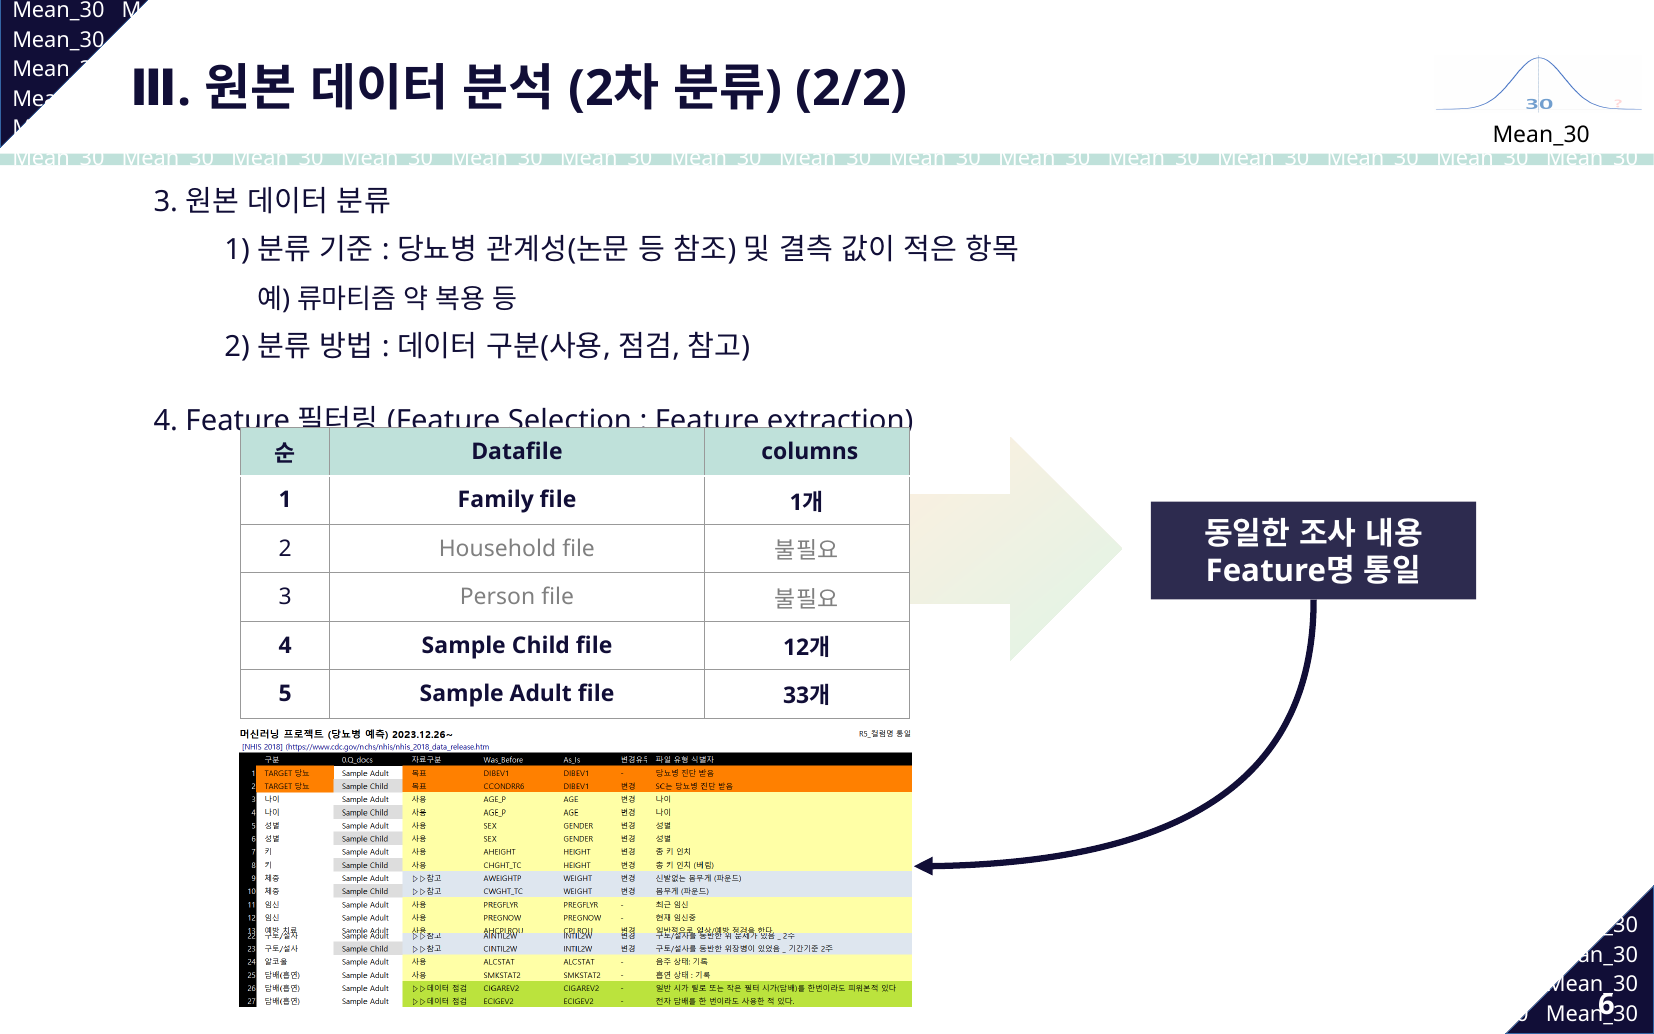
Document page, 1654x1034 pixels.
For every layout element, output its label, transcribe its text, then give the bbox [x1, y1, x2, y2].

table_cell 3 [241, 573, 329, 621]
table_header Datafile [330, 428, 704, 475]
table_cell 2 [241, 525, 329, 572]
text_box Mean_30 Mean_30 Mean_30 Mean_30 Mean_30 Mean_30 Mean_30 Mean_30 Mean_30 Mean_30 Mean_30 Mean_30 Mean_30 Mean_30 Mean_30 Mean_30 Mean_30 Mean_30 Mean_30 Mean_30 Mean_30 Mean_30 Mean_30 Mean_30 Mean_30 Mean_30 Mean_30 Mean_30 Mean_30 Mean_30 Mean_30 Mean_30 Mean_30 Mean_30 Mean_30 Mean_30 Mean_30 Mean_30 Mean_30 Mean_30 Mean_30 Mean_30 Mean_30 Mean_30 Mean_30 Mean_30 Mean_30 Mean_30 Mean_30 Mean_30 Mean_30 Mean_30 Mean_30 Mean_30 Mean_30 Mean_30 Mean_30 Mean_30 Mean_30 Mean_30 Mean_30 Mean_30 Mean_30 Mean_30 Mean_30 Mean_30 Mean_30 Mean_30 Mean_30 Mean_30 Mean_30 Mean_30 Mean_30 Mean_30 Mean_30 Mean_30 Mean_30 Mean_30 Mean_30 Mean_30 Mean_30 Mean_30 Mean_30 Mean_30 Mean_30 Mean_30 Mean_30 Mean_30 Mean_30 Mean_30 Mean_30 Mean_30 Mean_30 Mean_30 Mean_30 Mean_30 Mean_30 Mean_30 Mean_30 Mean_30 Mean_30 Mean_30 Mean_30 Mean_30 Mean_30 Mean_30 Mean_30 Mean_30 Mean_30 Mean_30 Mean_30 Mean_30 Mean_30 Mean_30 Mean_30 Mean_30 Mean_30 Mean_30 Mean_30 Mean_30 Mean_30 Mean_30 Mean_30 Mean_30 Mean_30 Mean_30 Mean_30 Mean_30 Mean_30 Mean_30 Mean_30 Mean_30 Mean_30 Mean_30 Mean_30 Mean_30 Mean_30 Mean_30 Mean_30 Mean_30 Mean_30 Mean_30 Mean_30 Mean_30 Mean_30 Mean_30 Mean_30 Mean_30 Mean_30 Mean_30 Mean_30 Mean_30 Mean_30 Mean_30 Mean_30 Mean_30 Mean_30 Mean_30 Mean_30 Mean_30 Mean_30 Mean_30 Mean_30 Mean_30 Mean_30 Mean_30 Mean_30 Mean_30 Mean_30 Mean_30 Mean_30 Mean_30 Mean_30 Mean_30 Mean_30 Mean_30 Mean_30 Mean_30 Mean_30 Mean_30 Mean_30 Mean_30 Mean_30 Mean_30 Mean_30 Mean_30 Mean_30 Mean_30 Mean_30 Mean_30 Mean_30 Mean_30 Mean_30 Mean_30 Mean_30 Mean_30 Mean_30 Mean_30 Mean_30 Mean_30 Mean_30 Mean_30 Mean_30 Mean_30 Mean_30 Mean_30 Mean_30 Mean_30 Mean_30 Mean_30 Mean_30 Mean_30 Mean_30 Mean_30 Mean_30 Mean_30 Mean_30 Mean_30 Mean_30 Mean_30 Mean_30 Mean_30 Mean_30 Mean_30 Mean_30 Mean_30 Mean_30 Mean_30 Mean_30 Mean_30 Mean_30 Mean_30 Mean_30 Mean_30 Mean_30 Mean_30 Mean_30 Mean_30 Mean_30 Mean_30 Mean_30 Mean_30 Mean_30 Mean_30 Mean_30 Mean_30 Mean_30 Mean_30 Mean_30 Mean_30 Mean_30 Mean_30 Mean_30 Mean_30 Mean_30 Mean_30 Mean_30 Mean_30 Mean_30 Mean_30 Mean_30 Mean_30 Mean_30 Mean_30 Mean_30 Mean_30 Mean_30 Mean_30 Mean_30 Mean_30 Mean_30 Mean_30 Mean_30 Mean_30 Mean_30 Mean_30 Mean_30 Mean_30 Mean_30 Mean_30 Mean_30 Mean_30 Mean_30 Mean_30 Mean_30 Mean_30 Mean_30 Mean_30 Mean_30 Mean_30 Mean_30 Mean_30 Mean_30 Mean_30 Mean_30 Mean_30 Mean_30 Mean_30 Mean_30 Mean_30 Mean_30 Mean_30 Mean_30 Mean_30 Mean_30 Mean_30 Mean_30 Mean_30 Mean_30 Mean_30 Mean_30 Mean_30 Mean_30 Mean_30 Mean_30 Mean_30 Mean_30 Mean_30 Mean_30 Mean_30 Mean_30 Mean_30 Mean_30 Mean_30 Mean_30 Mean_30 Mean_30 Mean_30 Mean_30 Mean_30 Mean_30 Mean_30 Mean_30 Mean_30 Mean_30 Mean_30 Mean_30 Mean_30 Mean_30 Mean_30 Mean_30 Mean_30 Mean_30 Mean_30 Mean_30 Mean_30 Mean_30 Mean_30 Mean_30 Mean_30 Mean_30 Mean_30 Mean_30 Mean_30 Mean_30 Mean_30 Mean_30 Mean_30 Mean_30 Mean_30 Mean_30 Mean_30 Mean_30 Mean_30 Mean_30 Mean_30 Mean_30 Mean_30 Mean_30 Mean_30 Mean_30 Mean_30 Mean_30 Mean_30 Mean_30 Mean_30 Mean_30 Mean_30 Mean_30 Mean_30 Mean_30 Mean_30 Mean_30 Mean_30 Mean_30 Mean_30 Mean_30 Mean_30 Mean_30 Mean_30 Mean_30 Mean_30 Mean_30 Mean_30 Mean_30 Mean_30 Mean_30 Mean_30 Mean_30 Mean_30 Mean_30 Mean_30 Mean_30 Mean_30 Mean_30 Mean_30 Mean_30 Mean_30 Mean_30 Mean_30 Mean_30 Mean_30 Mean_30 Mean_30 Mean_30 Mean_30 Mean_30 Mean_30 Mean_30 Mean_30 Mean_30 Mean_30 Mean_30 Mean_30 Mean_30 Mean_30 Mean_30 Mean_30 Mean_30 Mean_30 Mean_30 Mean_30 Mean_30 Mean_30 Mean_30 Mean_30 Mean_30 Mean_30 Mean_30 Mean_30 Mean_30 Mean_30 Mean_30 Mean_30 Mean_30 Mean_30 Mean_30 Mean_30 Mean_30 Mean_30 Mean_30 Mean_30 Mean_30 Mean_30 Mean_30 Mean_30 Mean_30 Mean_30 Mean_30 Mean_30 Mean_30 Mean_30 Mean_30 Mean_30 Mean_30 Mean_30 Mean_30 Mean_30 Mean_30 Mean_30 Mean_30 Mean_30 Mean_30 Mean_30 Mean_30 Mean_30 Mean_30 Mean_30 Mean_30 Mean_30 Mean_30 Mean_30 Mean_30 Mean_30 Mean_30 Mean_30 Mean_30 Mean_30 Mean_30 Mean_30 Mean_30 Mean_30 Mean_30 Mean_30 Mean_30 Mean_30 Mean_30 Mean_30 Mean_30 Mean_30 Mean_30 Mean_30 Mean_30 Mean_30 Mean_30 Mean_30 Mean_30 Mean_30 Mean_30 Mean_30 Mean_30 Mean_30 Mean_30 Mean_30 Mean_30 Mean_30 Mean_30 Mean_30 Mean_30 Mean_30 Mean_30 Mean_30 Mean_30 Mean_30 Mean_30 Mean_30 Mean_30 Mean_30 Mean_30 Mean_30 Mean_30 Mean_30 Mean_30 Mean_30 Mean_30 Mean_30 Mean_30 Mean_30 Mean_30 Mean_30 Mean_30 Mean_30 Mean_30 Mean_30 Mean_30 Mean_30 Mean_30 Mean_30 Mean_30 Mean_30 Mean_30 Mean_30 Mean_30 Mean_30 Mean_30 Mean_30 Mean_30 Mean_30 Mean_30 Mean_30 Mean_30 Mean_30 Mean_30 Mean_30 Mean_30 Mean_30 Mean_30 Mean_30 Mean_30 Mean_30 [0, 0, 1654, 1034]
table_cell 불필요 [705, 525, 909, 572]
table_cell 1개 [705, 477, 909, 524]
table_cell Household file [330, 525, 704, 572]
text_box [910, 437, 1122, 661]
table_cell Family file [330, 477, 704, 524]
text_box Mean_30 [1446, 118, 1636, 148]
table_cell 12개 [705, 622, 909, 669]
table_cell Sample Adult file [330, 670, 704, 718]
text_box <숫자> [1556, 981, 1654, 1025]
list 3. 원본 데이터 분류 1) 분류 기준 : 당뇨병 관계성(논문 등 참조) 및 결측 값이 적은 항목 예) 류마티즘 약 복용 등 2) 분류 방법 : 데이터 구분(사용, 점검, 참고) 4. Feature 필터링 (Feature Selection : Feature extraction) [82, 177, 1571, 975]
table_cell 4 [241, 622, 329, 669]
table_cell Person file [330, 573, 704, 621]
text_box 동일한 조사 내용 Feature명 통일 [1150, 501, 1477, 600]
table_header columns [705, 428, 909, 475]
table_cell 불필요 [705, 573, 909, 621]
table_cell Sample Child file [330, 622, 704, 669]
table_cell 5 [241, 670, 329, 718]
table_header 순 [241, 428, 329, 475]
table_cell 1 [241, 477, 329, 524]
picture [238, 726, 914, 1007]
table_cell 33개 [705, 670, 909, 718]
picture [1434, 55, 1642, 113]
title Ⅲ. 원본 데이터 분석 (2차 분류) (2/2) [129, 41, 1618, 148]
